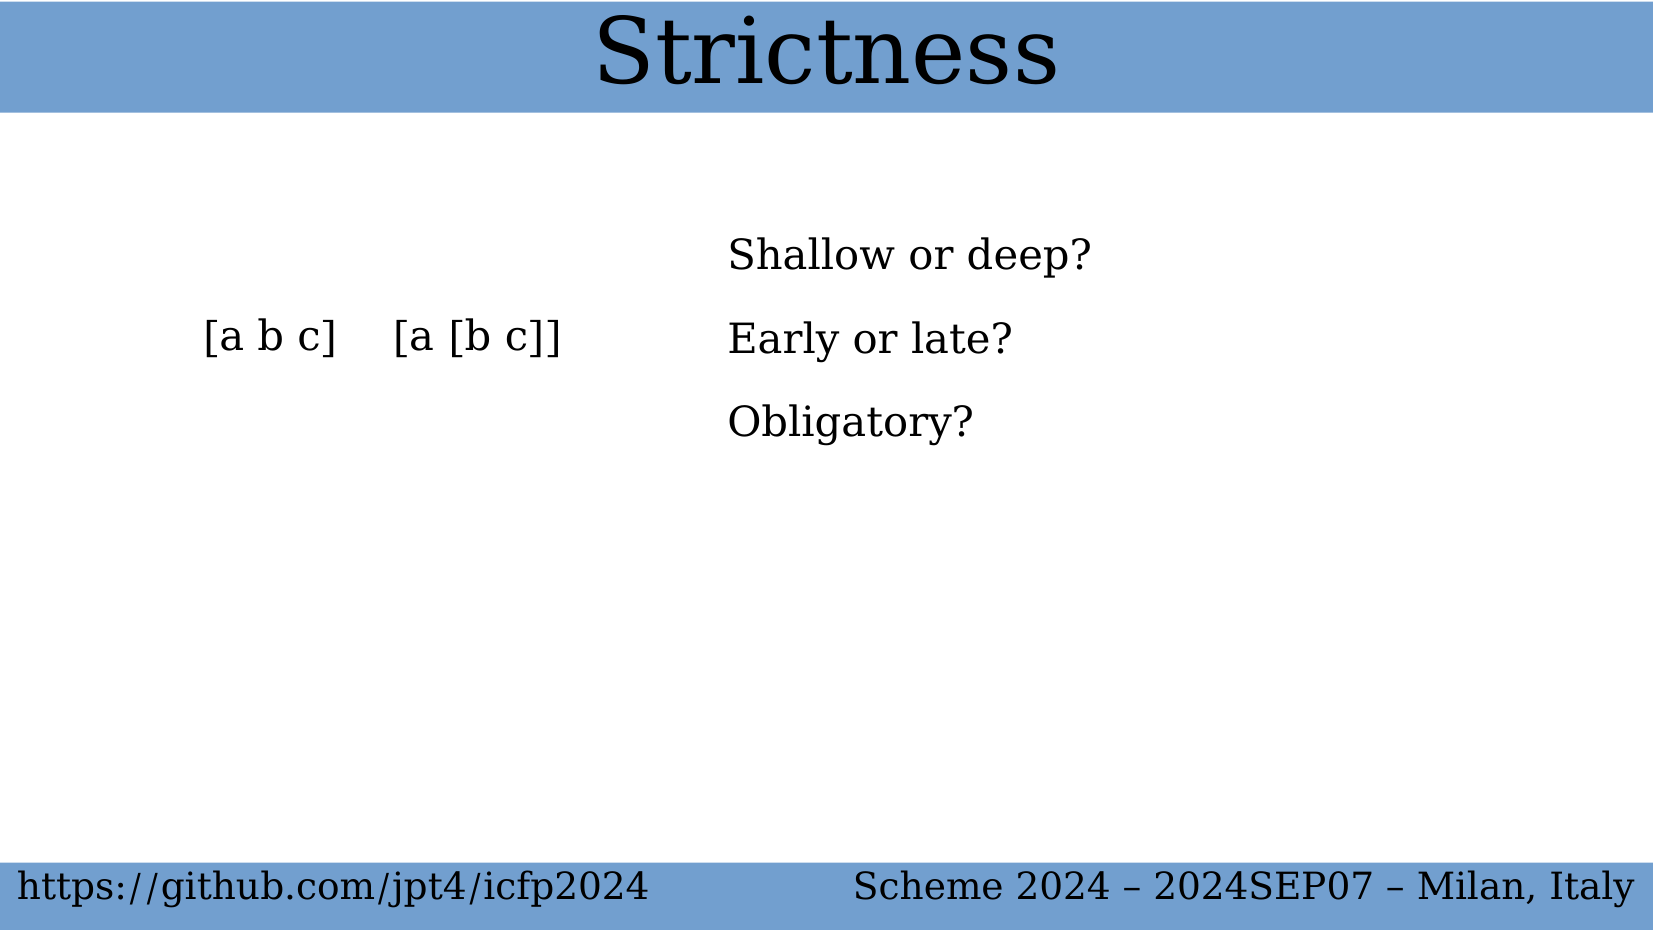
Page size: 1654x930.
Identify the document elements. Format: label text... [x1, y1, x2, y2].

text_box https://github.com/jpt4/icfp2024 Scheme 2024 – 2024SEP07 – Milan, Italy [0, 862, 1653, 930]
title Strictness [0, 1, 1653, 113]
text_box Shallow or deep? Early or late? Obligatory? [712, 187, 1576, 826]
text_box [a b c] [a [b c]] [187, 309, 601, 413]
